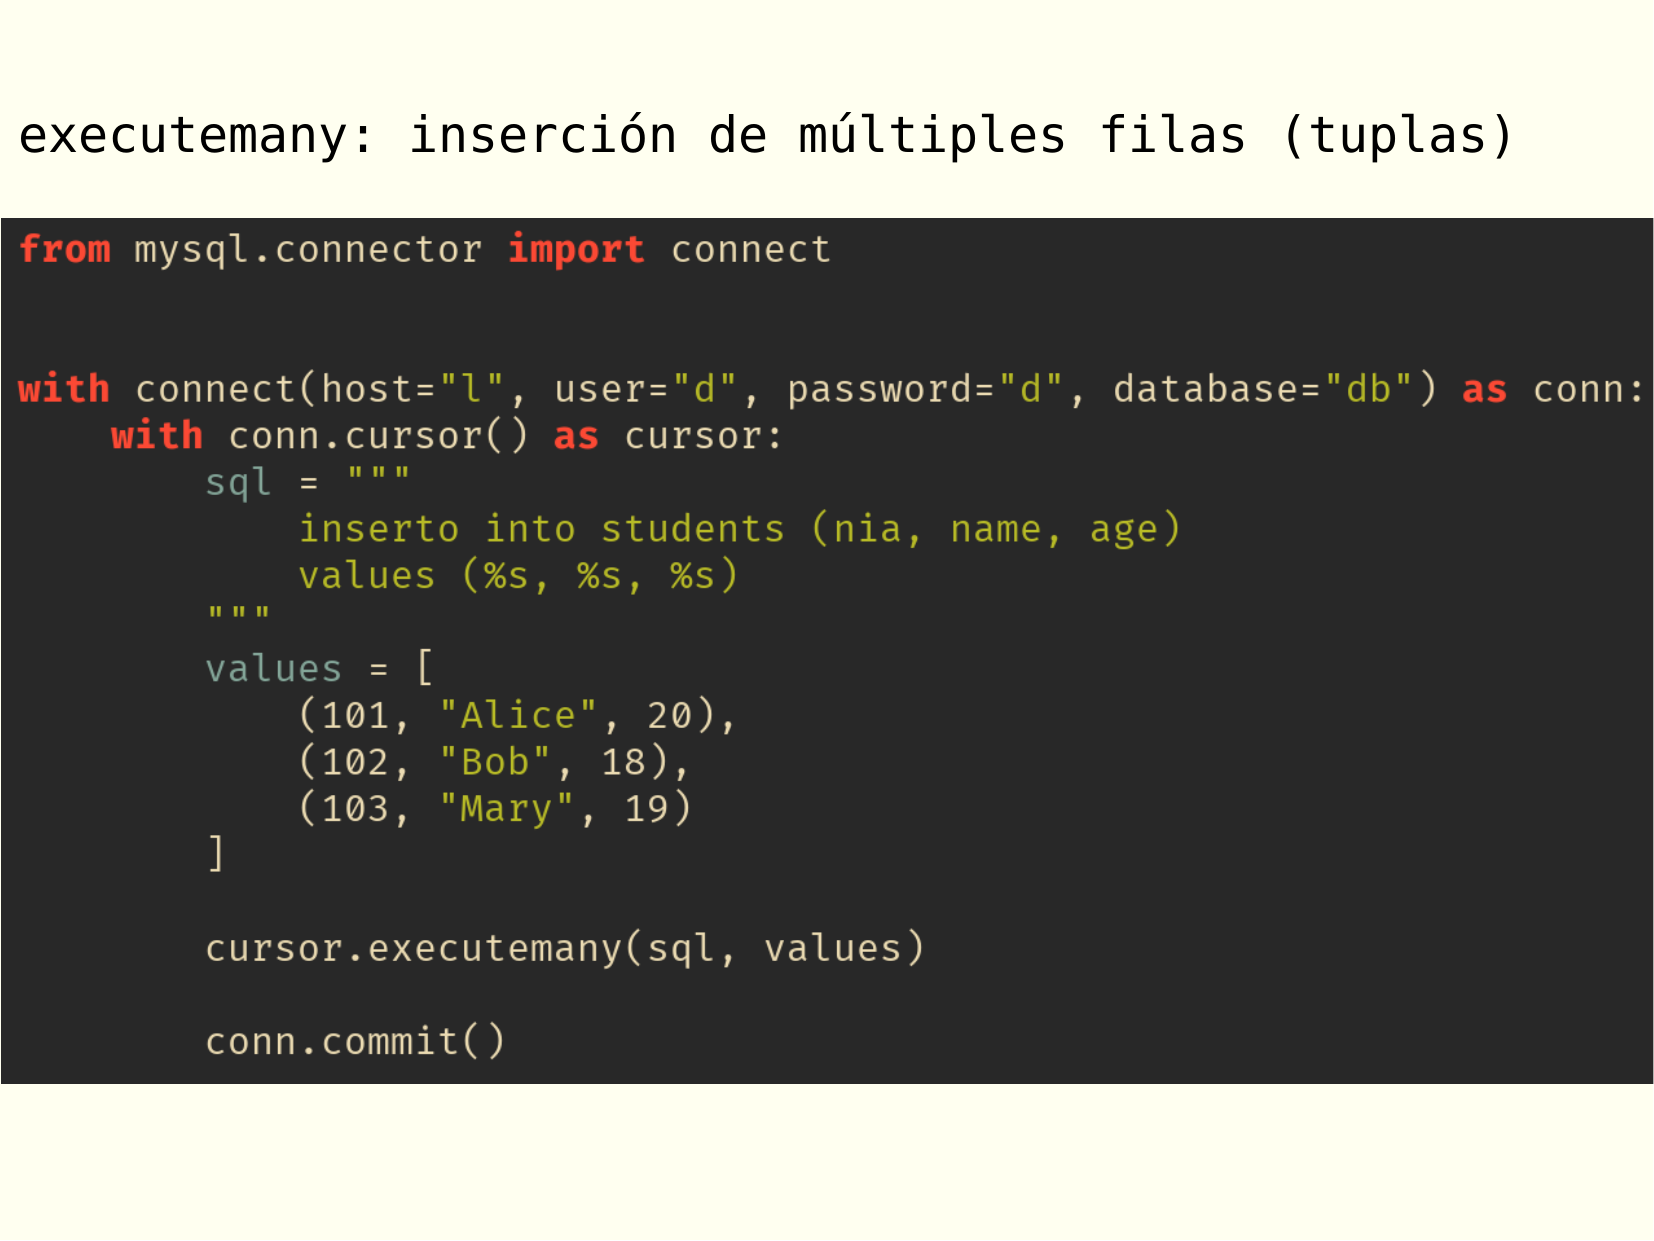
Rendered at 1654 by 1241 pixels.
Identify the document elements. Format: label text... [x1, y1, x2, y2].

title executemany: inserción de múltiples filas (tuplas) [18, 31, 1644, 218]
picture [1, 218, 1654, 1084]
